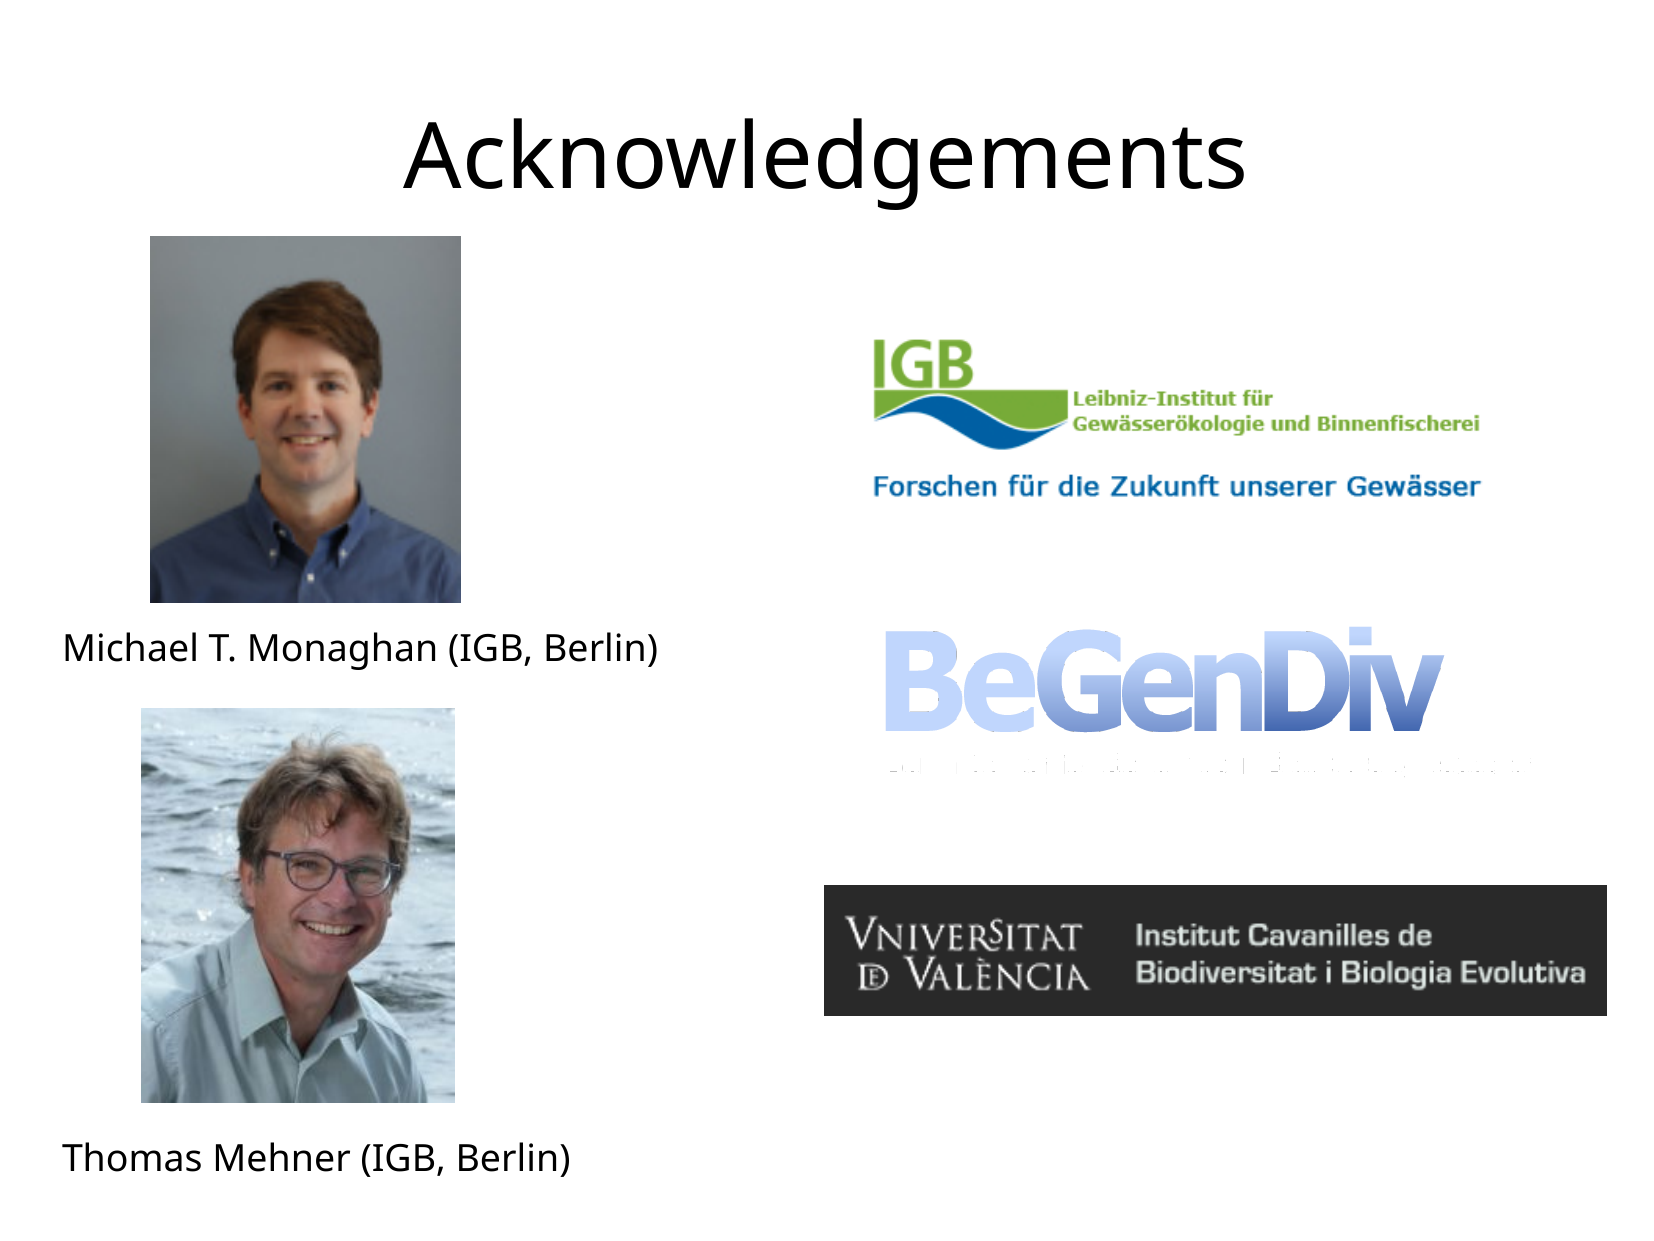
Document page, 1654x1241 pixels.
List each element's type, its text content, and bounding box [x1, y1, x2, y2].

picture [885, 611, 1548, 792]
title Acknowledgements [82, 49, 1571, 257]
picture [854, 318, 1654, 519]
picture [150, 236, 461, 603]
text_box Michael T. Monaghan (IGB, Berlin) Thomas Mehner (IGB, Berlin) [47, 614, 691, 1191]
picture [824, 885, 1607, 1016]
